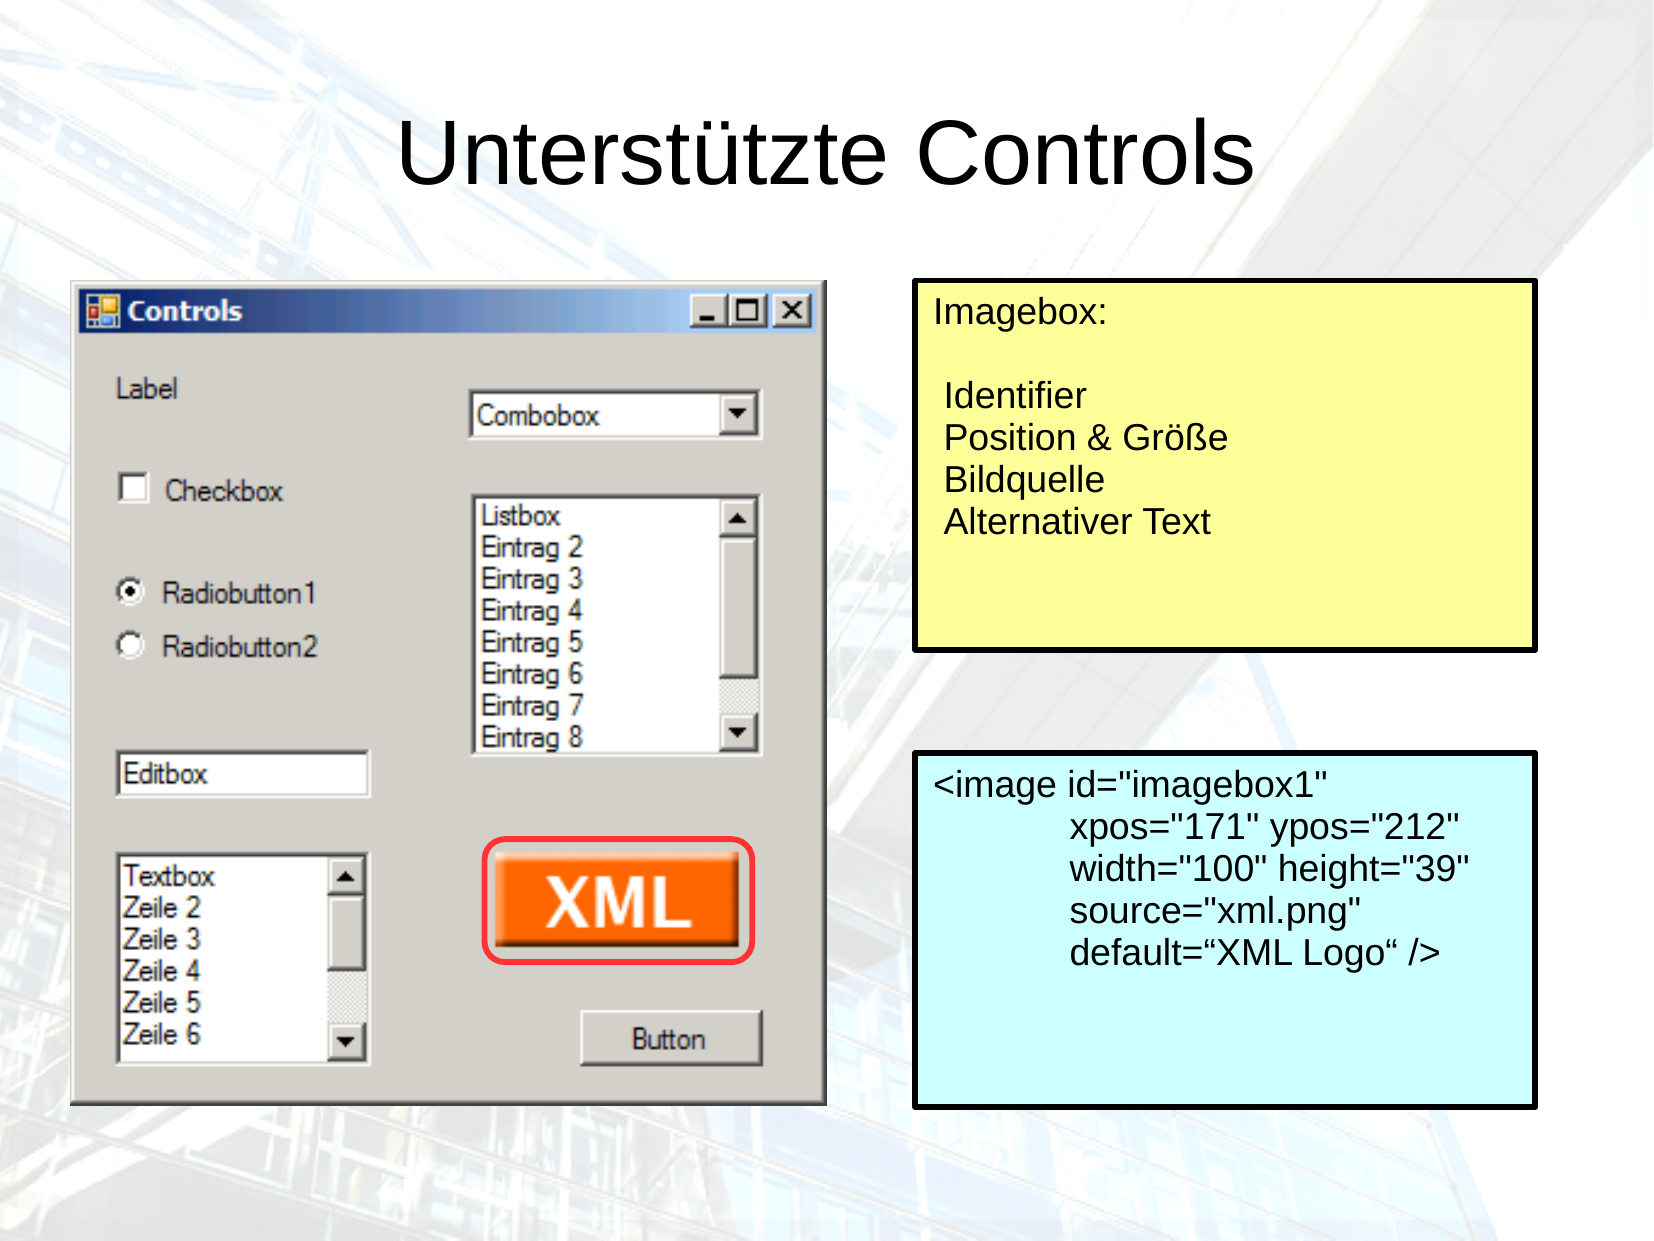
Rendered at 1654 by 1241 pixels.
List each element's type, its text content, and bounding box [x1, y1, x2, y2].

picture [0, 0, 1654, 1241]
text_box <image id="imagebox1" xpos="171" ypos="212" width="100" height="39" source="xml.png" default=“XML Logo“ /> [915, 752, 1536, 1108]
text_box Imagebox: Identifier Position & Größe Bildquelle Alternativer Text [915, 280, 1536, 650]
title Unterstützte Controls [82, 56, 1571, 250]
